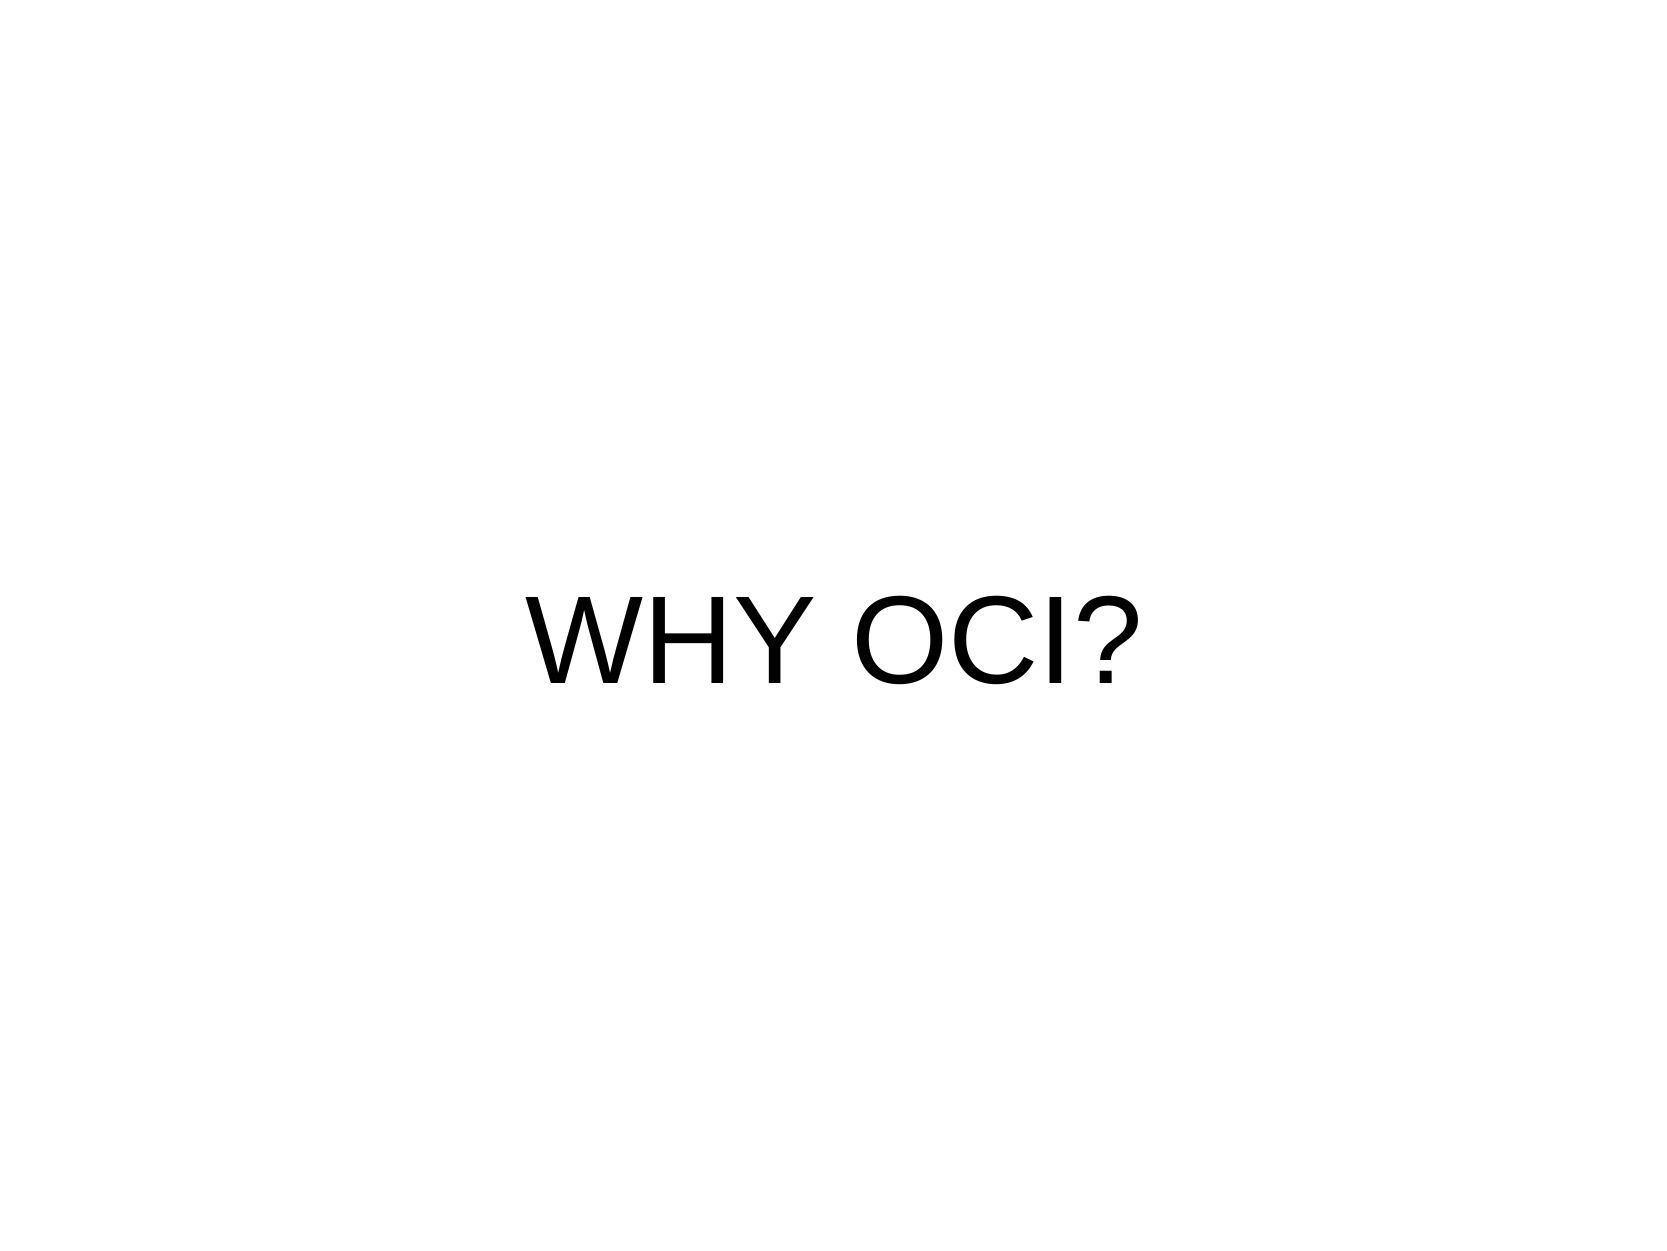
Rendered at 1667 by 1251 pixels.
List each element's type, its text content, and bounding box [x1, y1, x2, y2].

text_box WHY OCI? [74, 569, 1594, 713]
